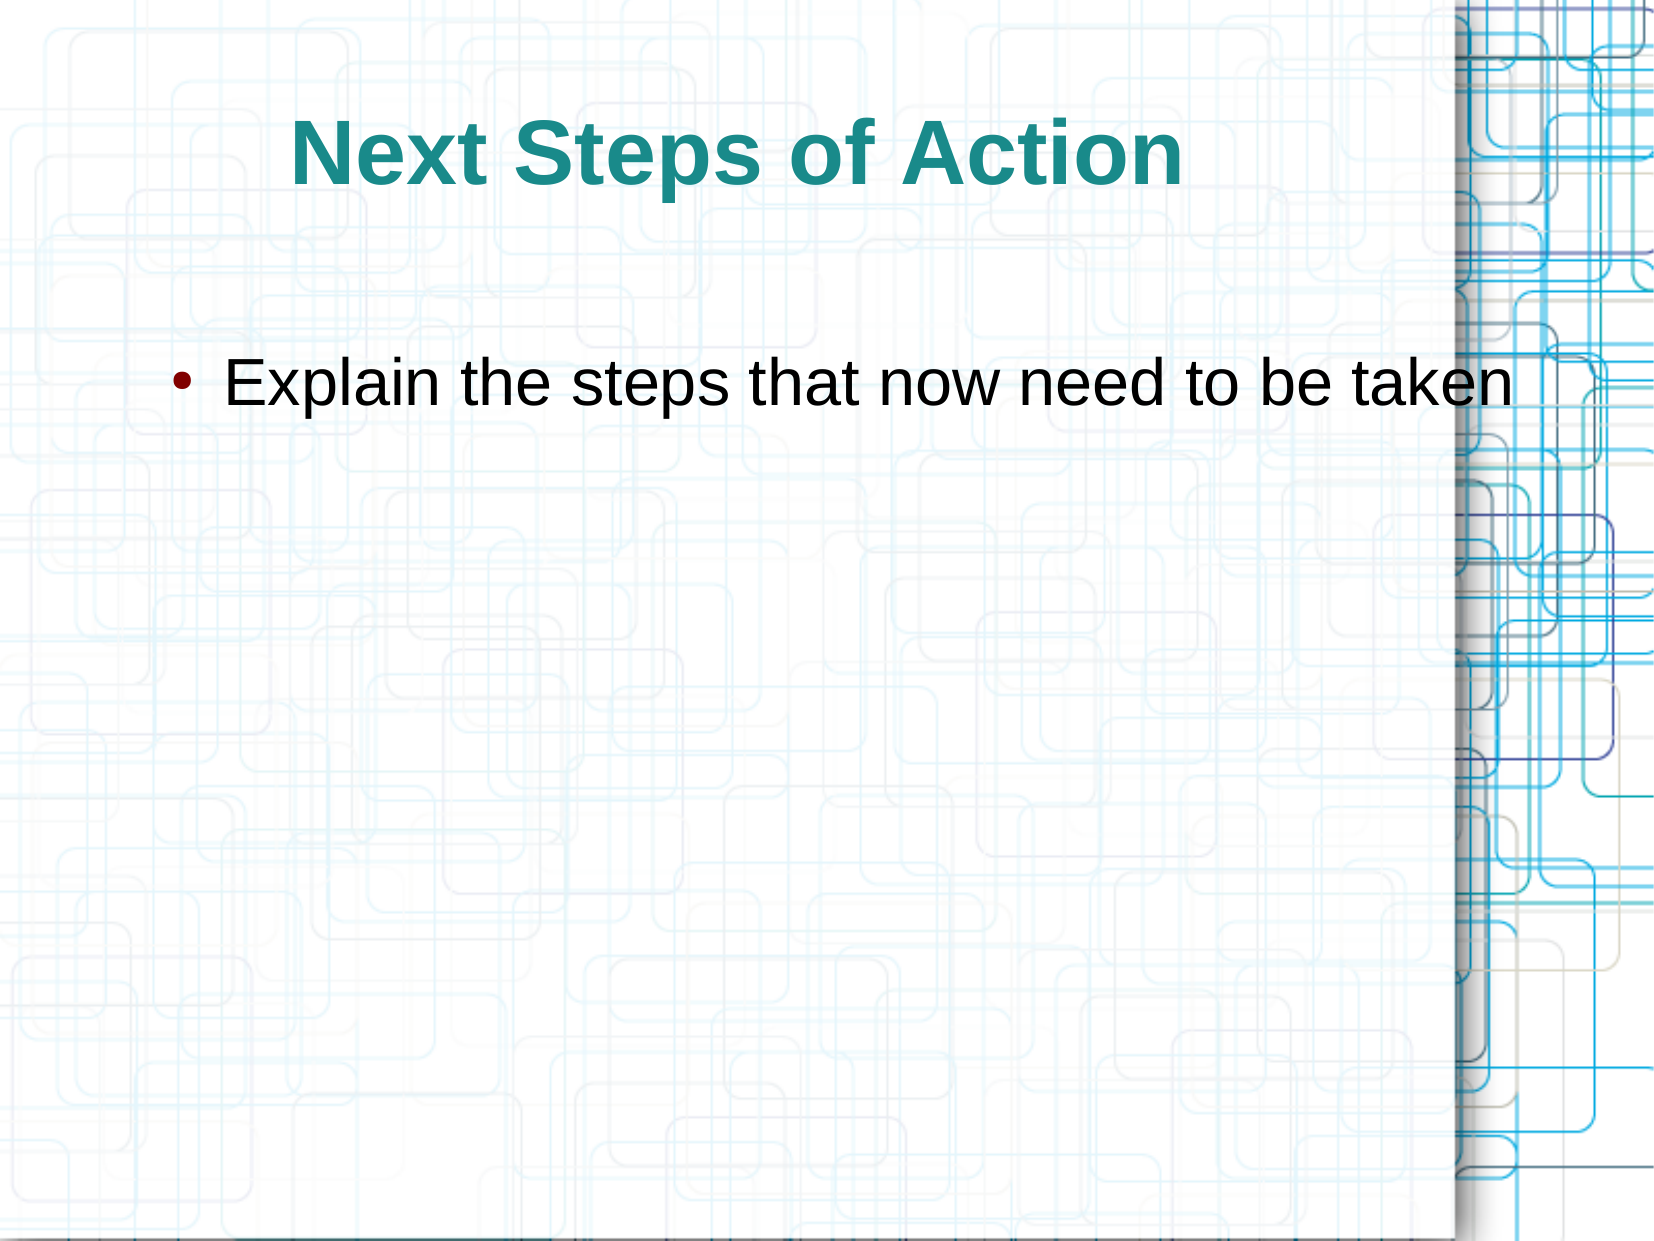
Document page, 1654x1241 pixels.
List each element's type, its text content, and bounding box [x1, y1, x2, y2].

list Explain the steps that now need to be taken [152, 344, 1534, 1127]
title Next Steps of Action [59, 49, 1418, 257]
picture [0, 0, 1654, 1241]
